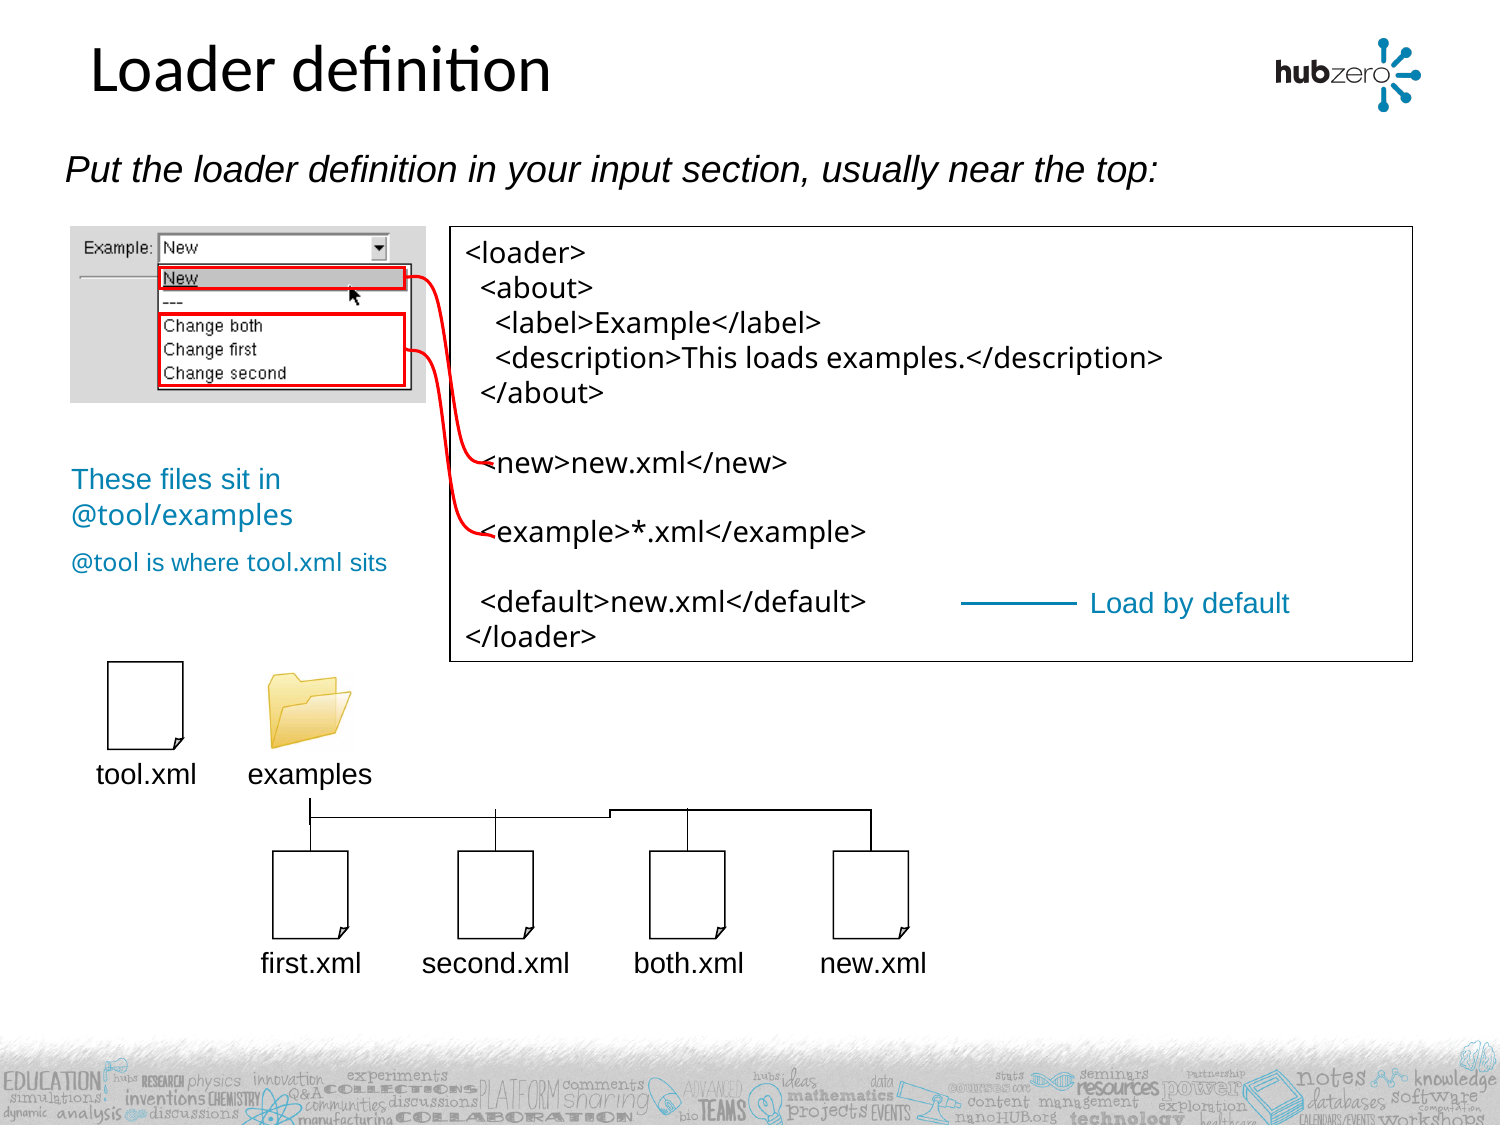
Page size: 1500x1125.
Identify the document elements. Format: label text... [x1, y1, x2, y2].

text_box [833, 851, 909, 936]
chart [161, 316, 403, 384]
chart [161, 269, 403, 287]
text_box tool.xml [81, 747, 213, 799]
text_box These files sit in @tool/examples @tool is where tool.xml sits [56, 453, 403, 585]
text_box [458, 851, 534, 936]
text_box both.xml [618, 936, 760, 988]
chart [70, 226, 426, 403]
text_box Loader definition [75, 12, 1249, 118]
text_box Load by default [1075, 576, 1306, 627]
picture [1272, 35, 1424, 115]
text_box second.xml [407, 936, 585, 988]
text_box Put the loader definition in your input section, usually near the top: [49, 137, 1174, 198]
picture [265, 671, 354, 747]
text_box [272, 851, 348, 936]
text_box examples [232, 747, 388, 799]
text_box [649, 851, 725, 936]
text_box <loader> <about> <label>Example</label> <description>This loads examples.</description> </about> <new>new.xml</new> <example>*.xml</example> <default>new.xml</default> </loader> [450, 226, 1413, 662]
text_box [107, 661, 183, 747]
picture [0, 1034, 1500, 1125]
text_box first.xml [245, 936, 377, 988]
text_box new.xml [805, 936, 942, 988]
